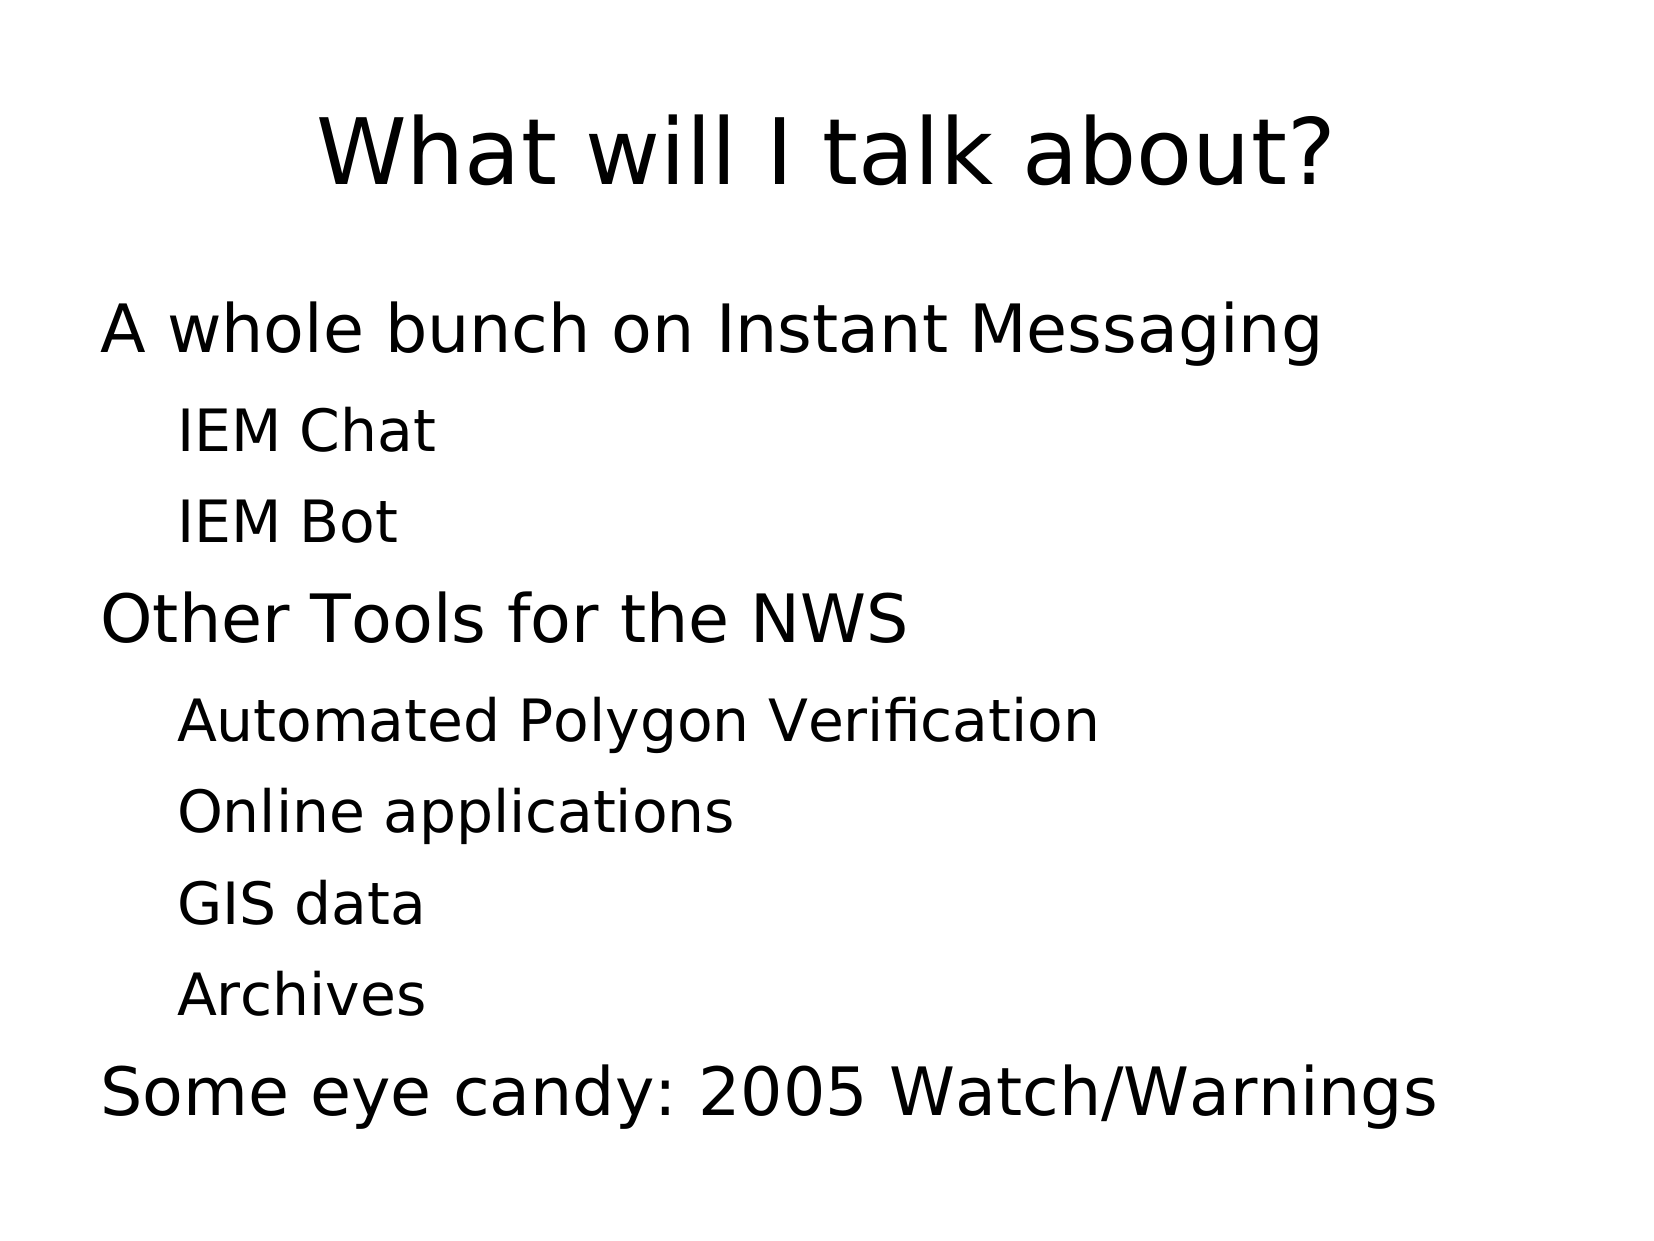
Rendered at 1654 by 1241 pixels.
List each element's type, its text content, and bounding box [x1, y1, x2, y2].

list A whole bunch on Instant Messaging IEM Chat IEM Bot Other Tools for the NWS Automated Polygon Verification Online applications GIS data Archives Some eye candy: 2005 Watch/Warnings [82, 290, 1571, 1131]
title What will I talk about? [82, 49, 1571, 257]
